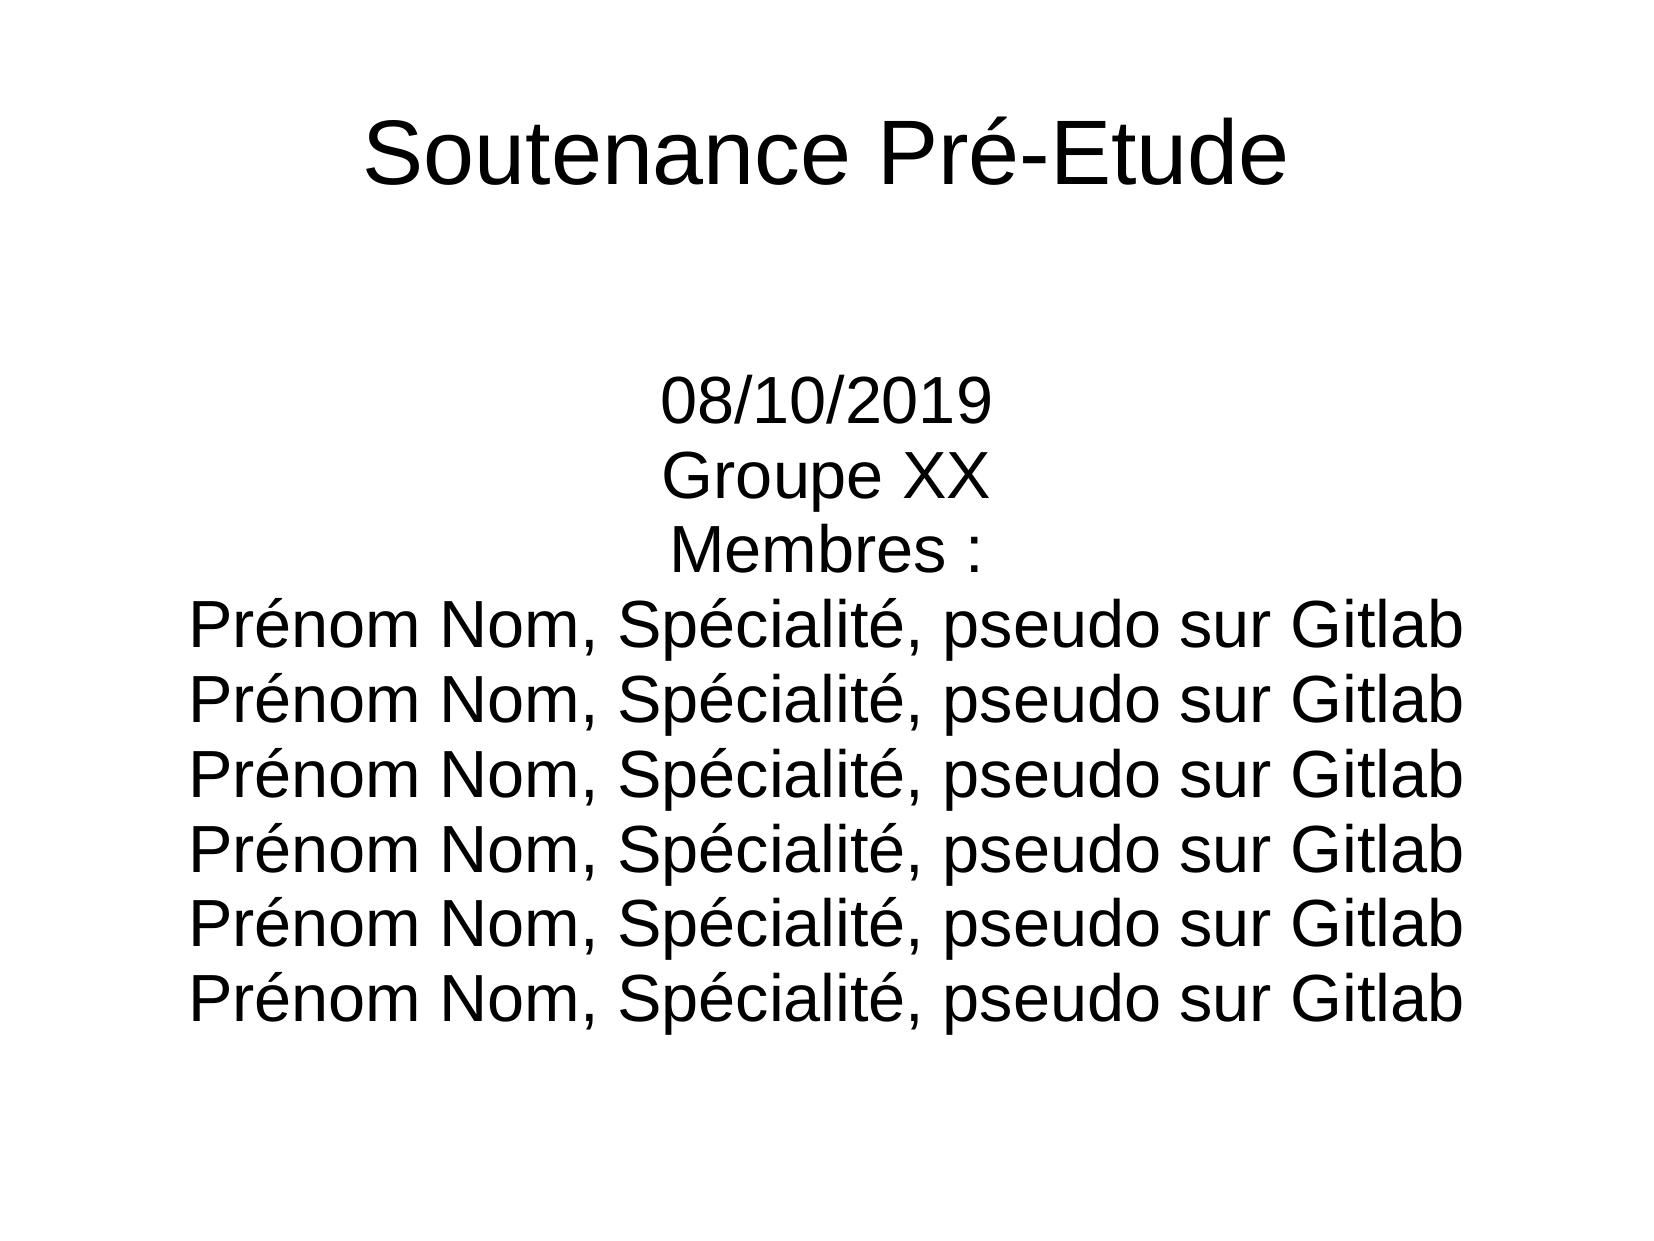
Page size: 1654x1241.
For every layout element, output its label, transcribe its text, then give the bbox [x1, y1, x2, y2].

title Soutenance Pré-Etude [82, 49, 1571, 257]
subtitle 08/10/2019 Groupe XX Membres : Prénom Nom, Spécialité, pseudo sur Gitlab Prénom Nom, Spécialité, pseudo sur Gitlab Prénom Nom, Spécialité, pseudo sur Gitlab Prénom Nom, Spécialité, pseudo sur Gitlab Prénom Nom, Spécialité, pseudo sur Gitlab Prénom Nom, Spécialité, pseudo sur Gitlab [82, 290, 1571, 1109]
